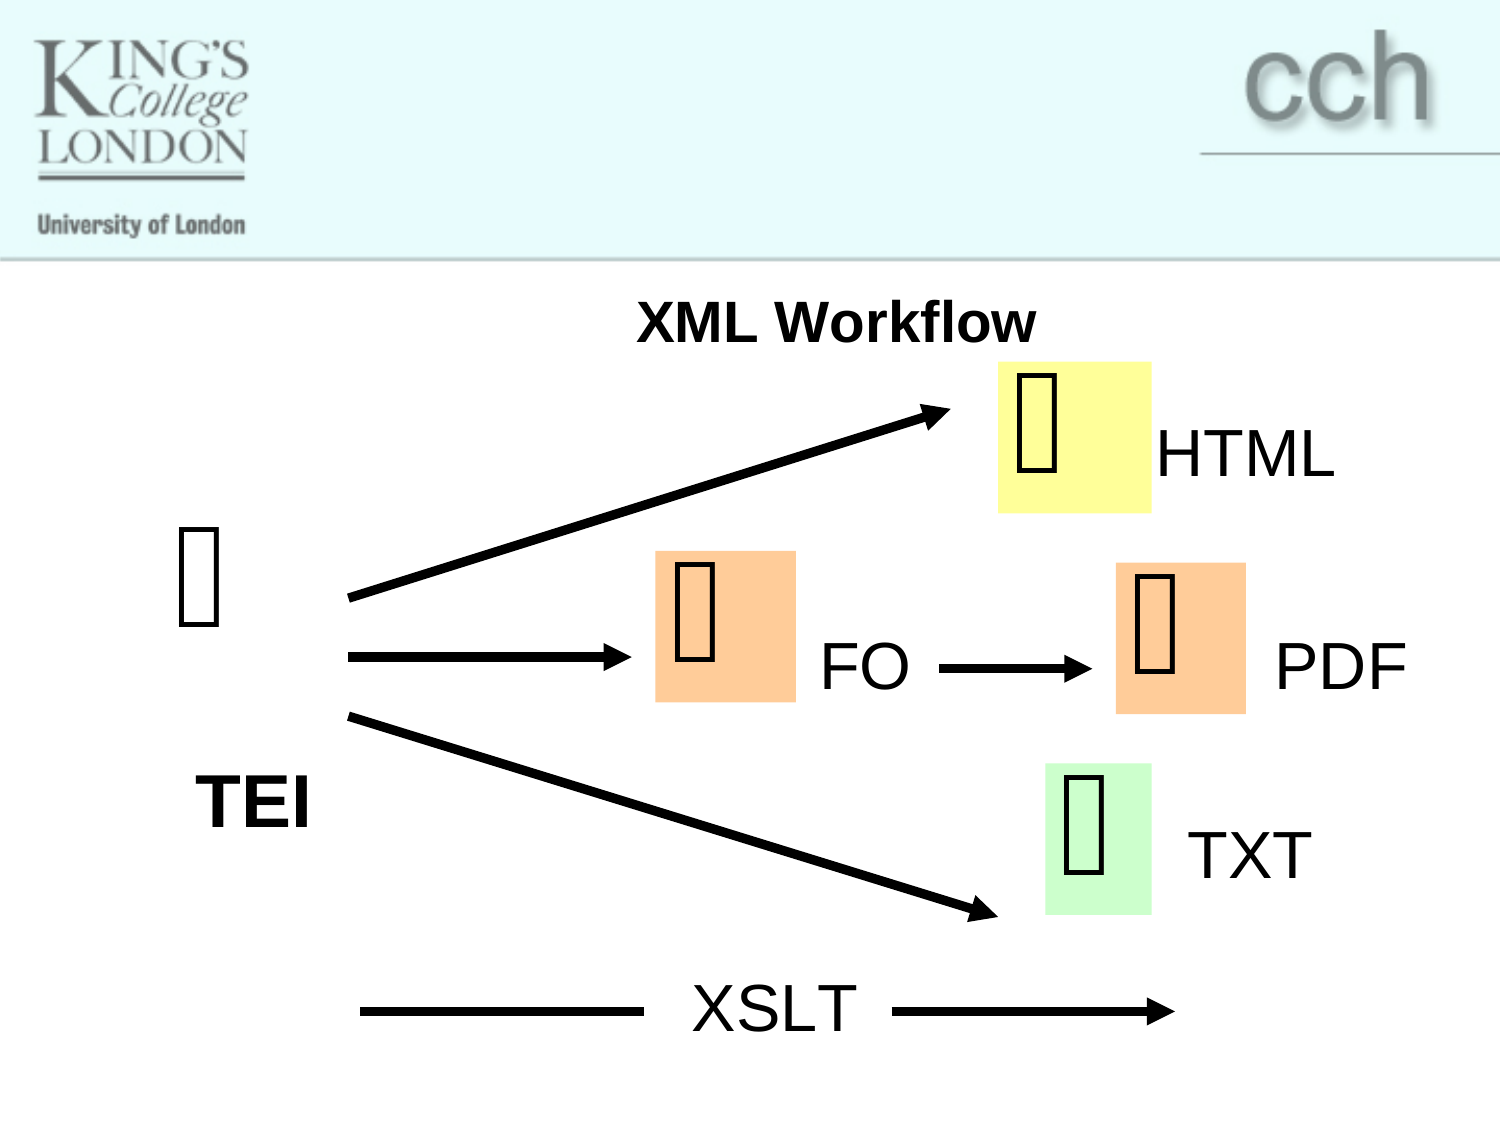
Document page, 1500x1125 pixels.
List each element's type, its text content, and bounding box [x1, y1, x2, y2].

text_box  [1045, 763, 1152, 915]
text_box  [1115, 562, 1246, 715]
text_box FO [804, 621, 927, 712]
text_box  [655, 550, 796, 703]
text_box XML Workflow [621, 282, 1053, 364]
text_box  [998, 361, 1152, 514]
text_box TEI [159, 751, 349, 851]
text_box HTML [1152, 408, 1352, 499]
picture [0, 0, 1500, 1125]
text_box XSLT [676, 963, 874, 1054]
list [112, 324, 1388, 1001]
text_box PDF [1259, 621, 1423, 712]
text_box TXT [1172, 810, 1329, 901]
text_box  [159, 515, 244, 668]
